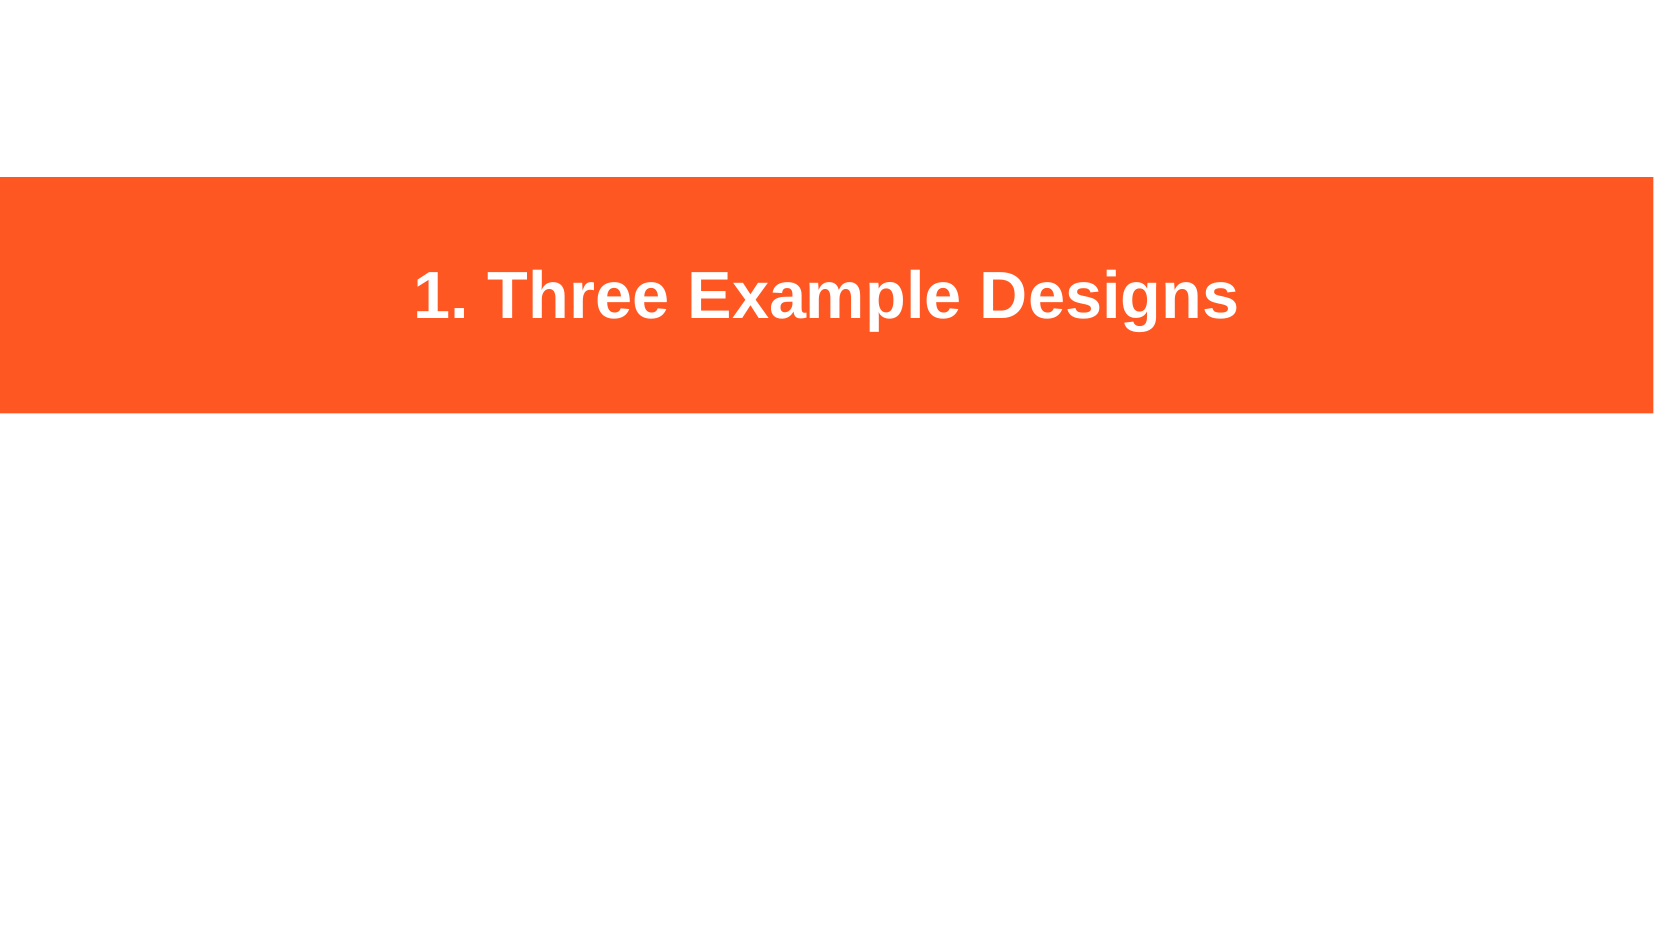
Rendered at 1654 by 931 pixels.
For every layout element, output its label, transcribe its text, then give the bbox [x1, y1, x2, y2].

title 1. Three Example Designs [0, 177, 1654, 414]
